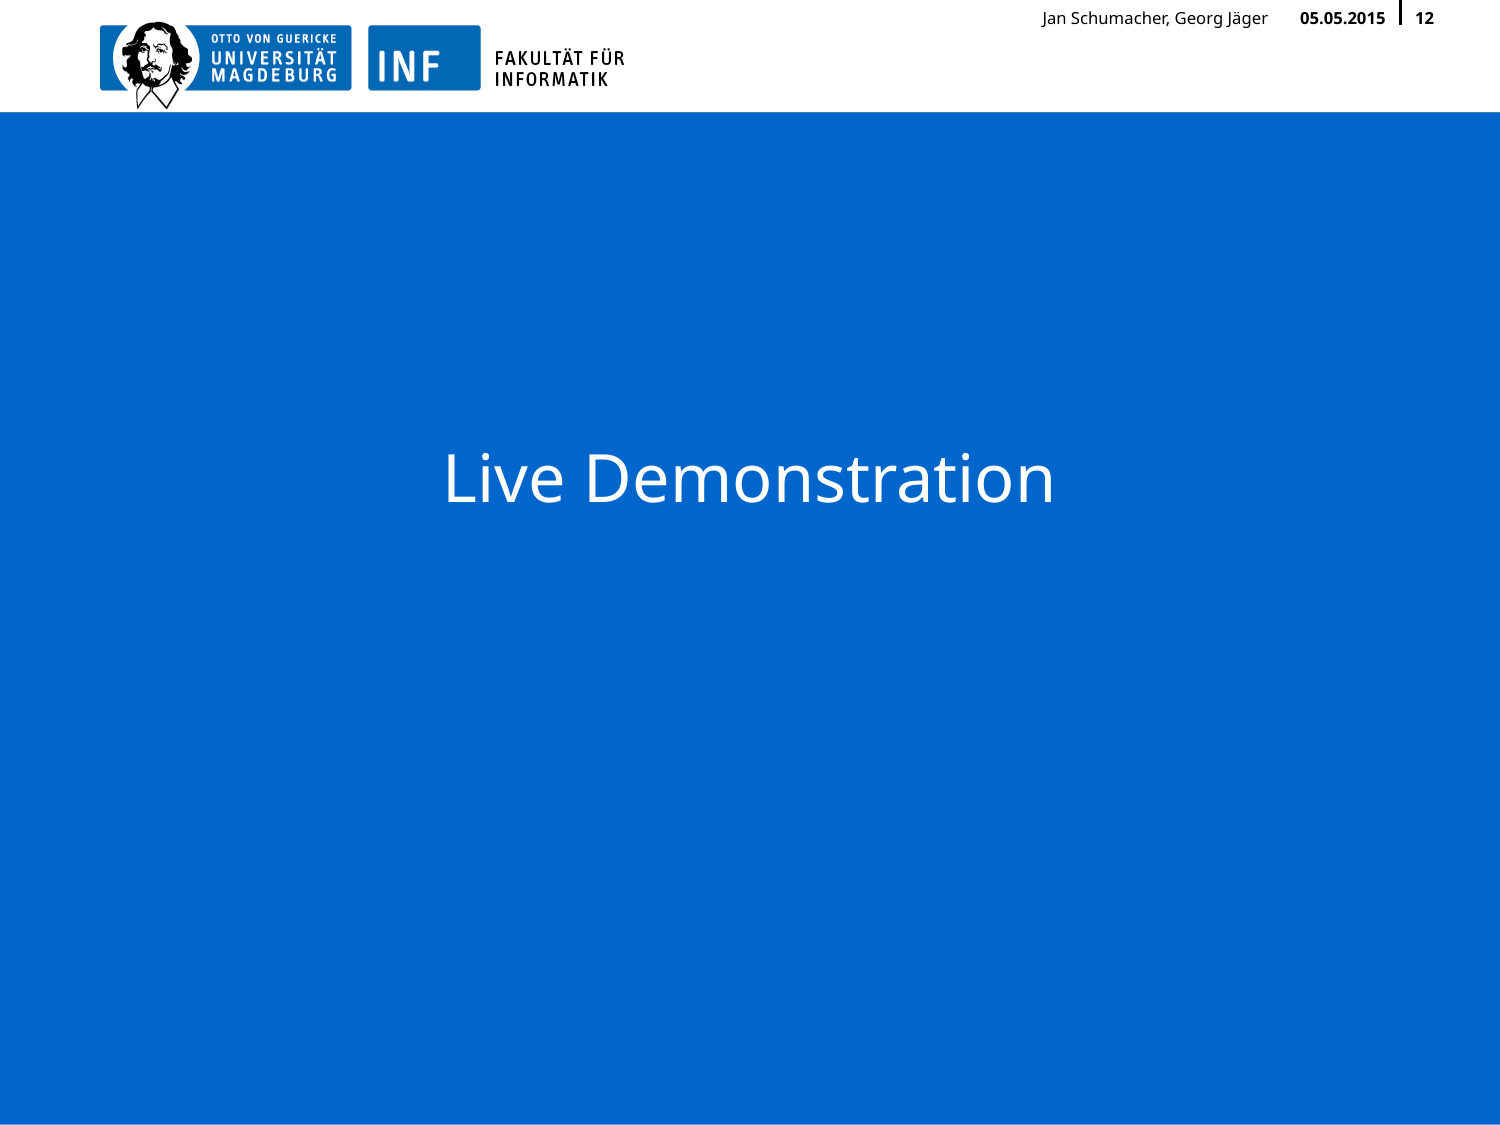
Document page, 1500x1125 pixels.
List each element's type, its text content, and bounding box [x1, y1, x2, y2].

text_box Live Demonstration [75, 381, 1425, 570]
picture [0, 0, 1500, 112]
